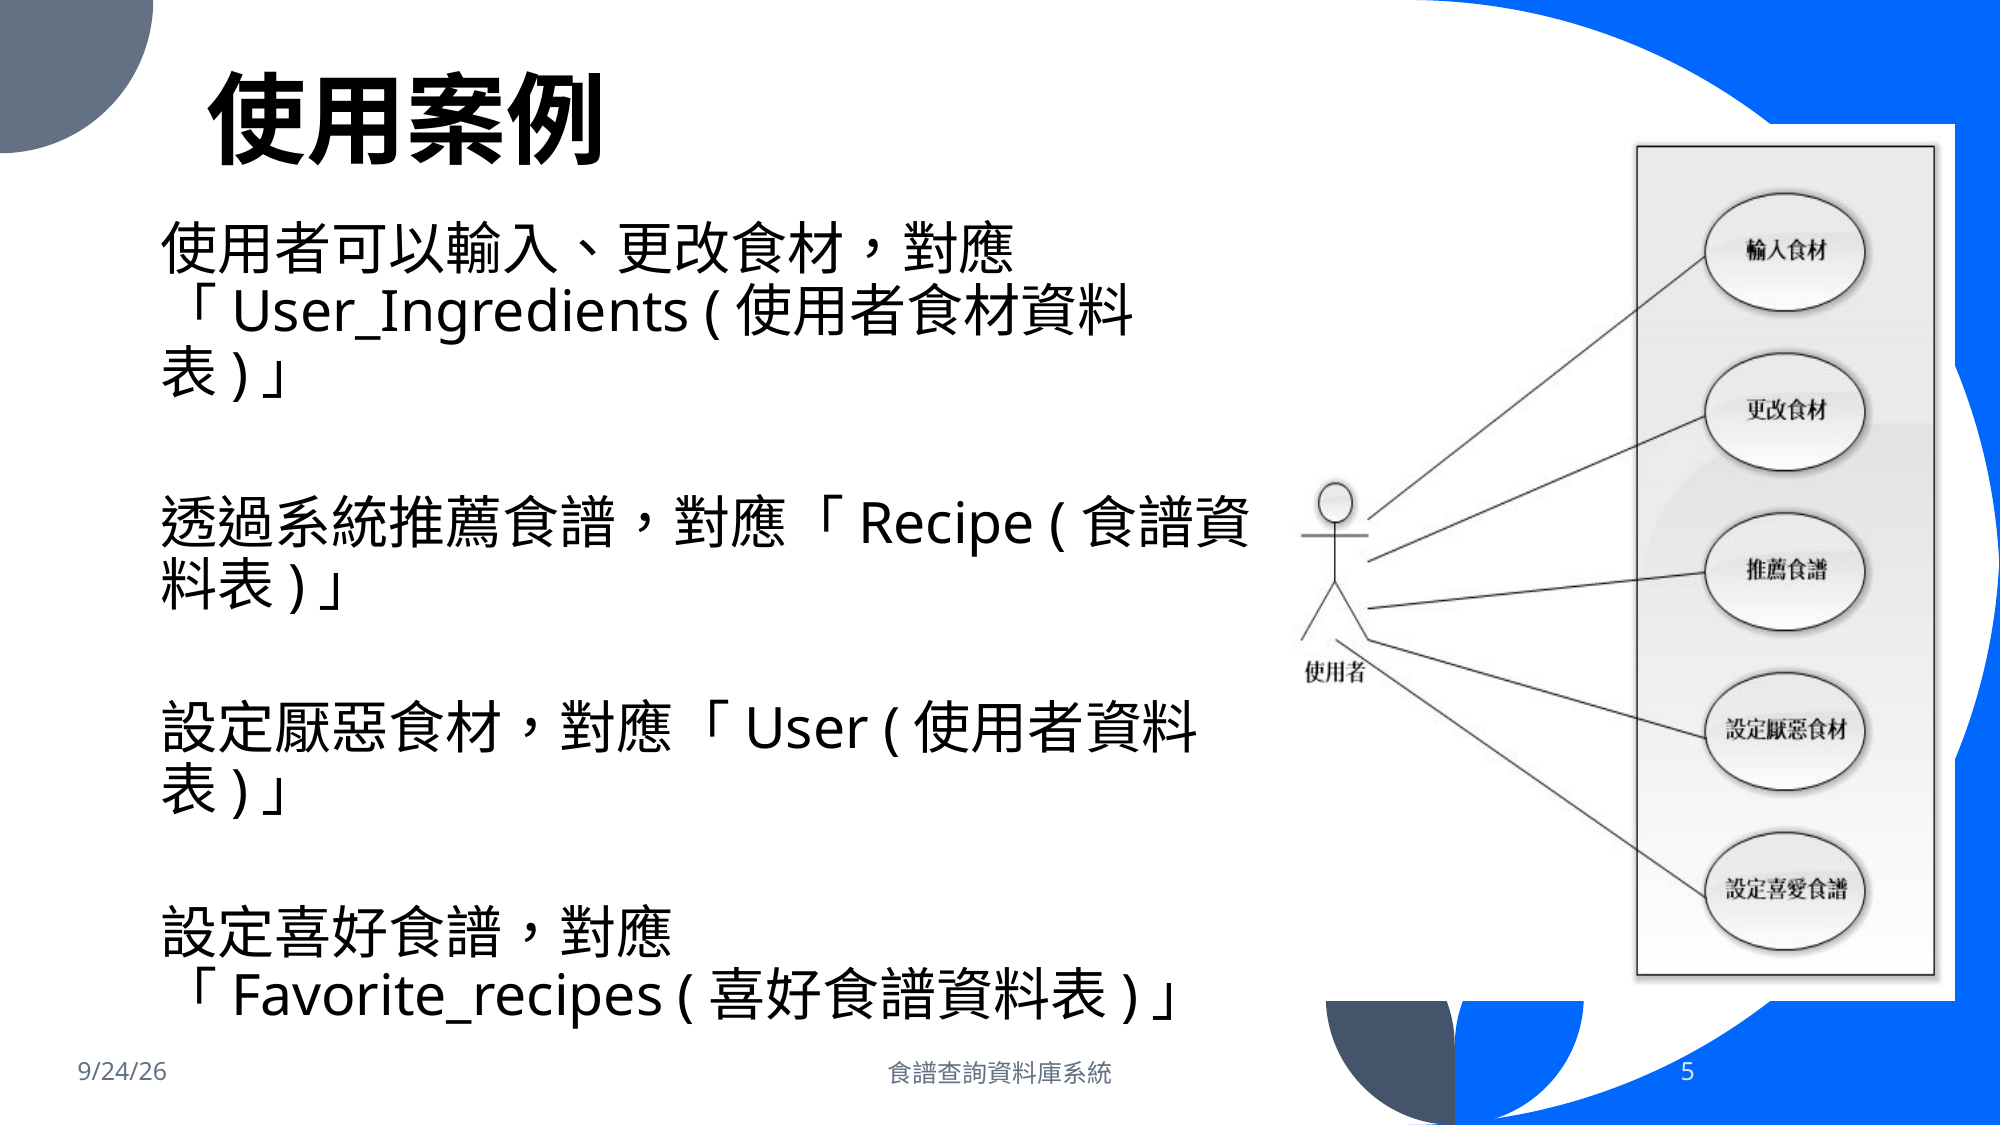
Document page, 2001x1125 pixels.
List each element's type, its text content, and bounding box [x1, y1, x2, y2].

footer 食譜查詢資料庫系統 [662, 1042, 1338, 1103]
title 使用案例 [191, 62, 1796, 213]
slide_number 6/10/2025 [62, 1042, 513, 1103]
list 使用者可以輸入、更改食材，對應「User_Ingredients (使用者食材資料表)」 透過系統推薦食譜，對應「Recipe (食譜資料表)」 設定厭惡食材，對應「User (使用者資料表)」 設定喜好食譜，對應「Favorite_recipes (喜好食譜資料表)」 [145, 213, 1292, 1043]
picture [1273, 124, 1955, 1001]
slide_number 5 [1665, 1042, 1938, 1103]
